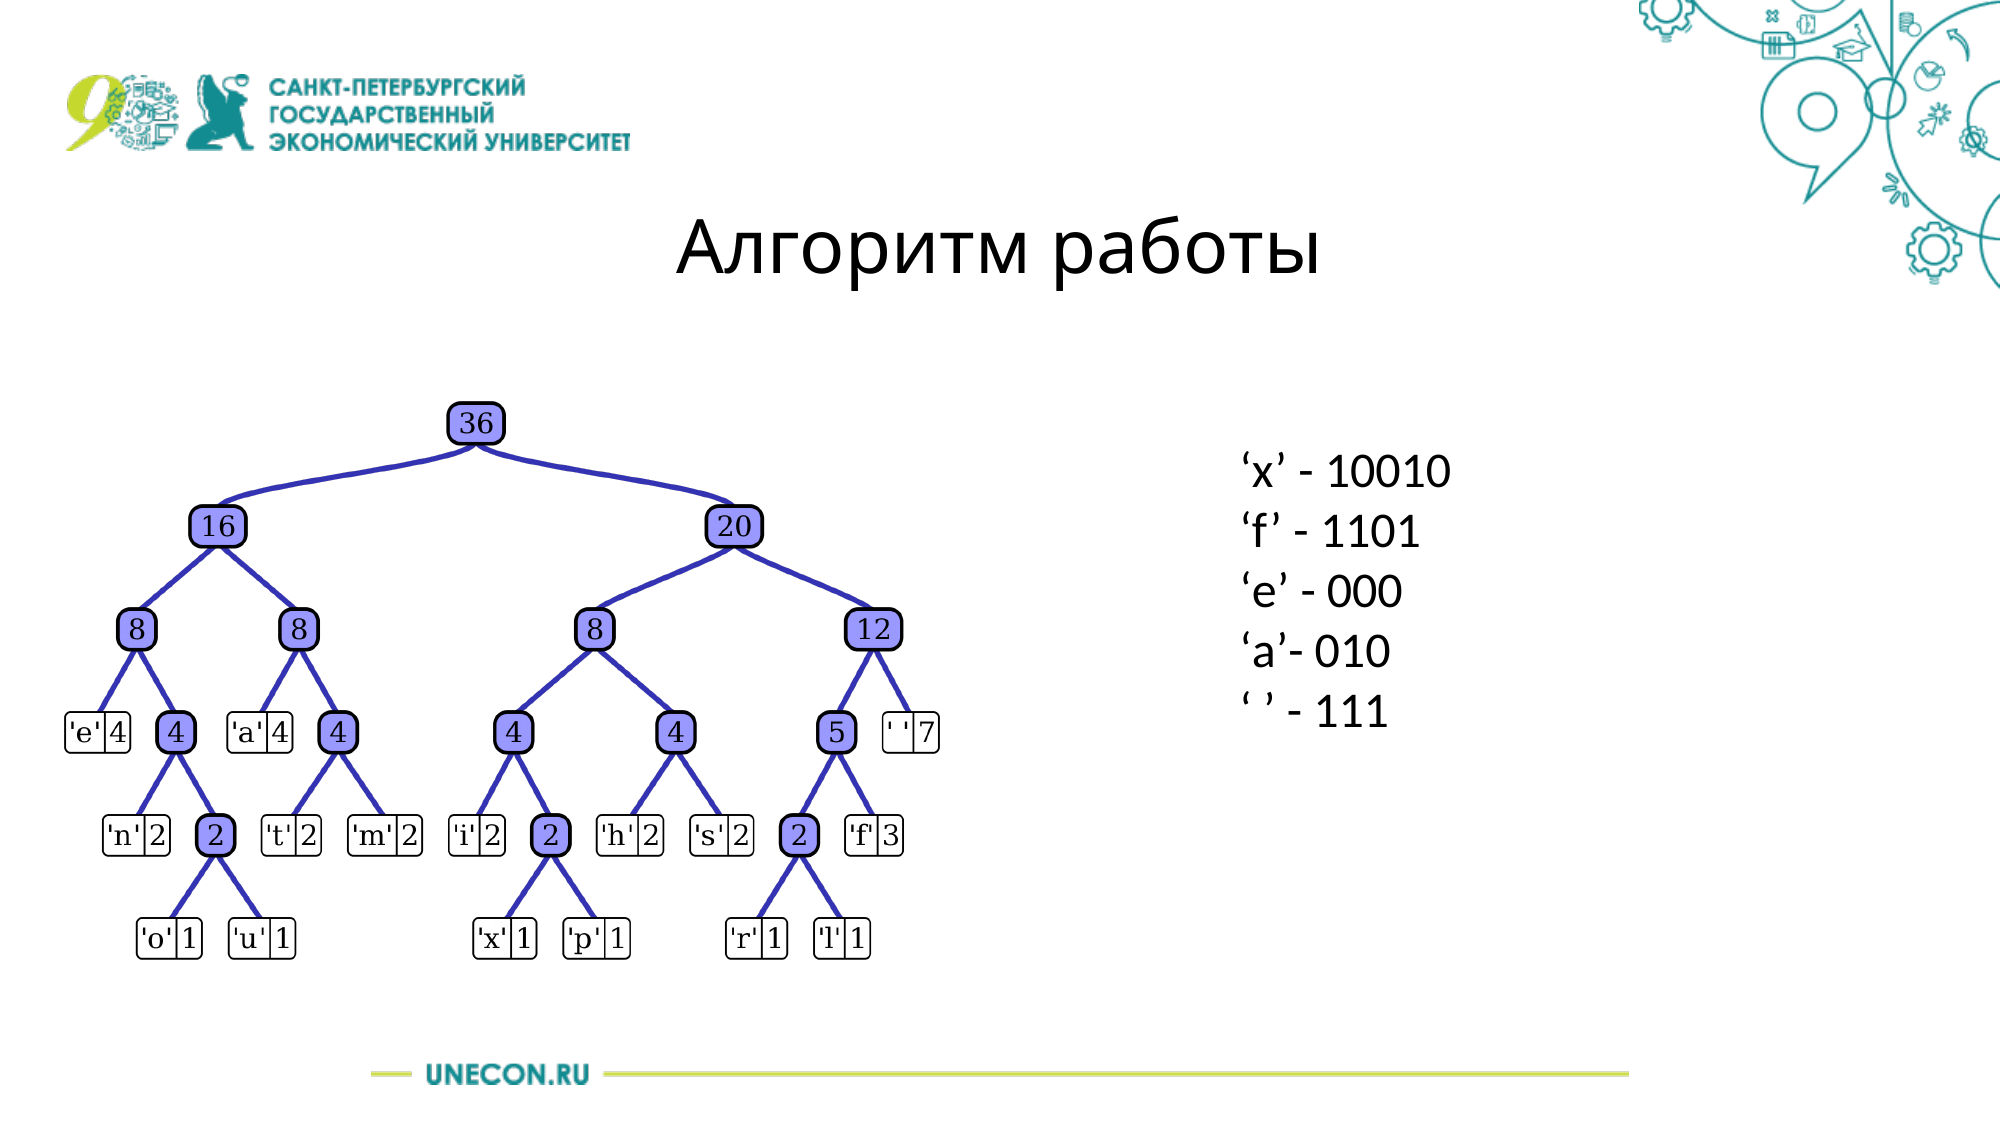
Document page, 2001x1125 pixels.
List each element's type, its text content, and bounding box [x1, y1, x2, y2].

title Алгоритм работы [99, 208, 1639, 280]
picture [56, 394, 947, 967]
text_box ‘x’ - 10010 ‘f’ - 1101 ‘e’ - 000 ‘a’- 010 ‘ ’ - 111 [1224, 422, 1483, 753]
picture [66, 74, 630, 151]
picture [1639, 0, 2000, 299]
picture [371, 1062, 1629, 1085]
